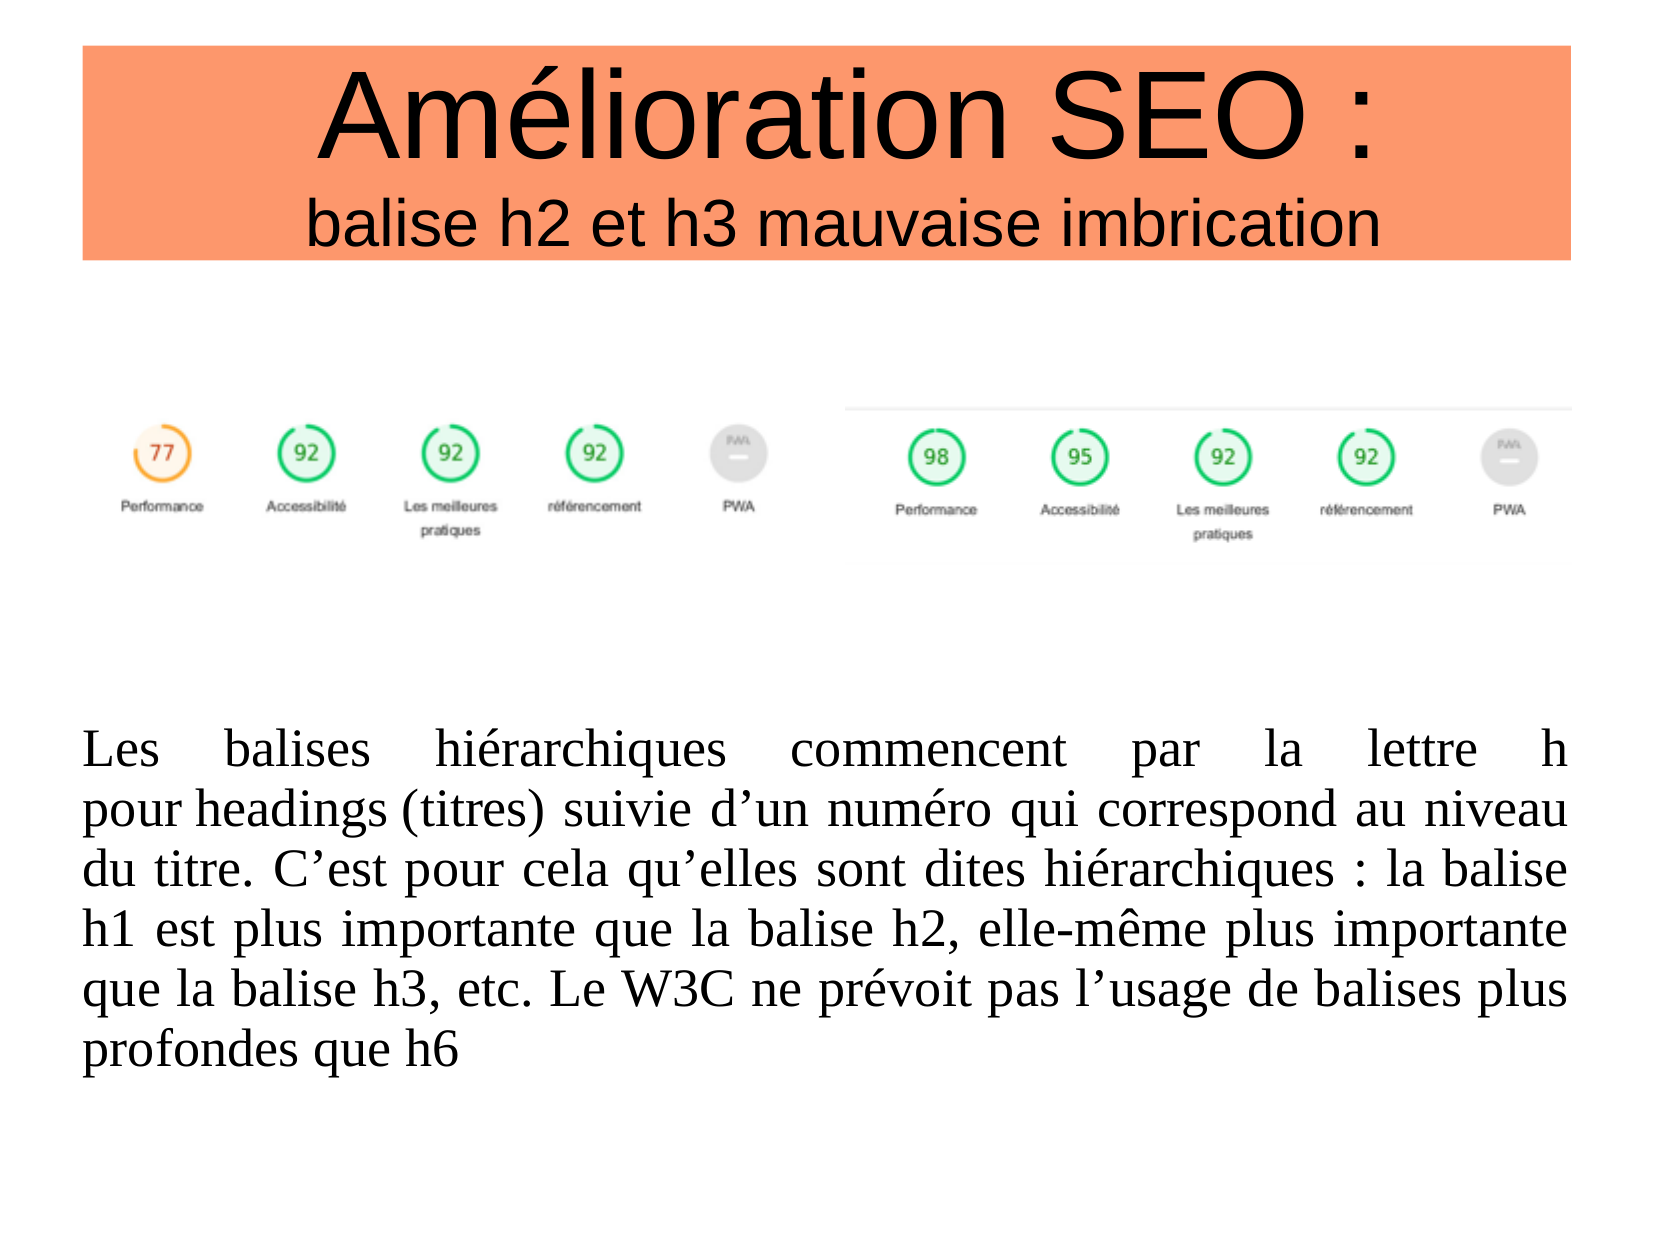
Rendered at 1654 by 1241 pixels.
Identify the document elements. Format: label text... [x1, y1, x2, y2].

list Les balises hiérarchiques commencent par la lettre h pour headings (titres) suivie d’un numéro qui correspond au niveau du titre. C’est pour cela qu’elles sont dites hiérarchiques : la balise h1 est plus importante que la balise h2, elle-même plus importante que la balise h3, etc. Le W3C ne prévoit pas l’usage de balises plus profondes que h6 [82, 717, 1571, 1109]
picture [845, 405, 1572, 565]
title Amélioration SEO : balise h2 et h3 mauvaise imbrication [82, 45, 1571, 261]
picture [82, 411, 809, 560]
